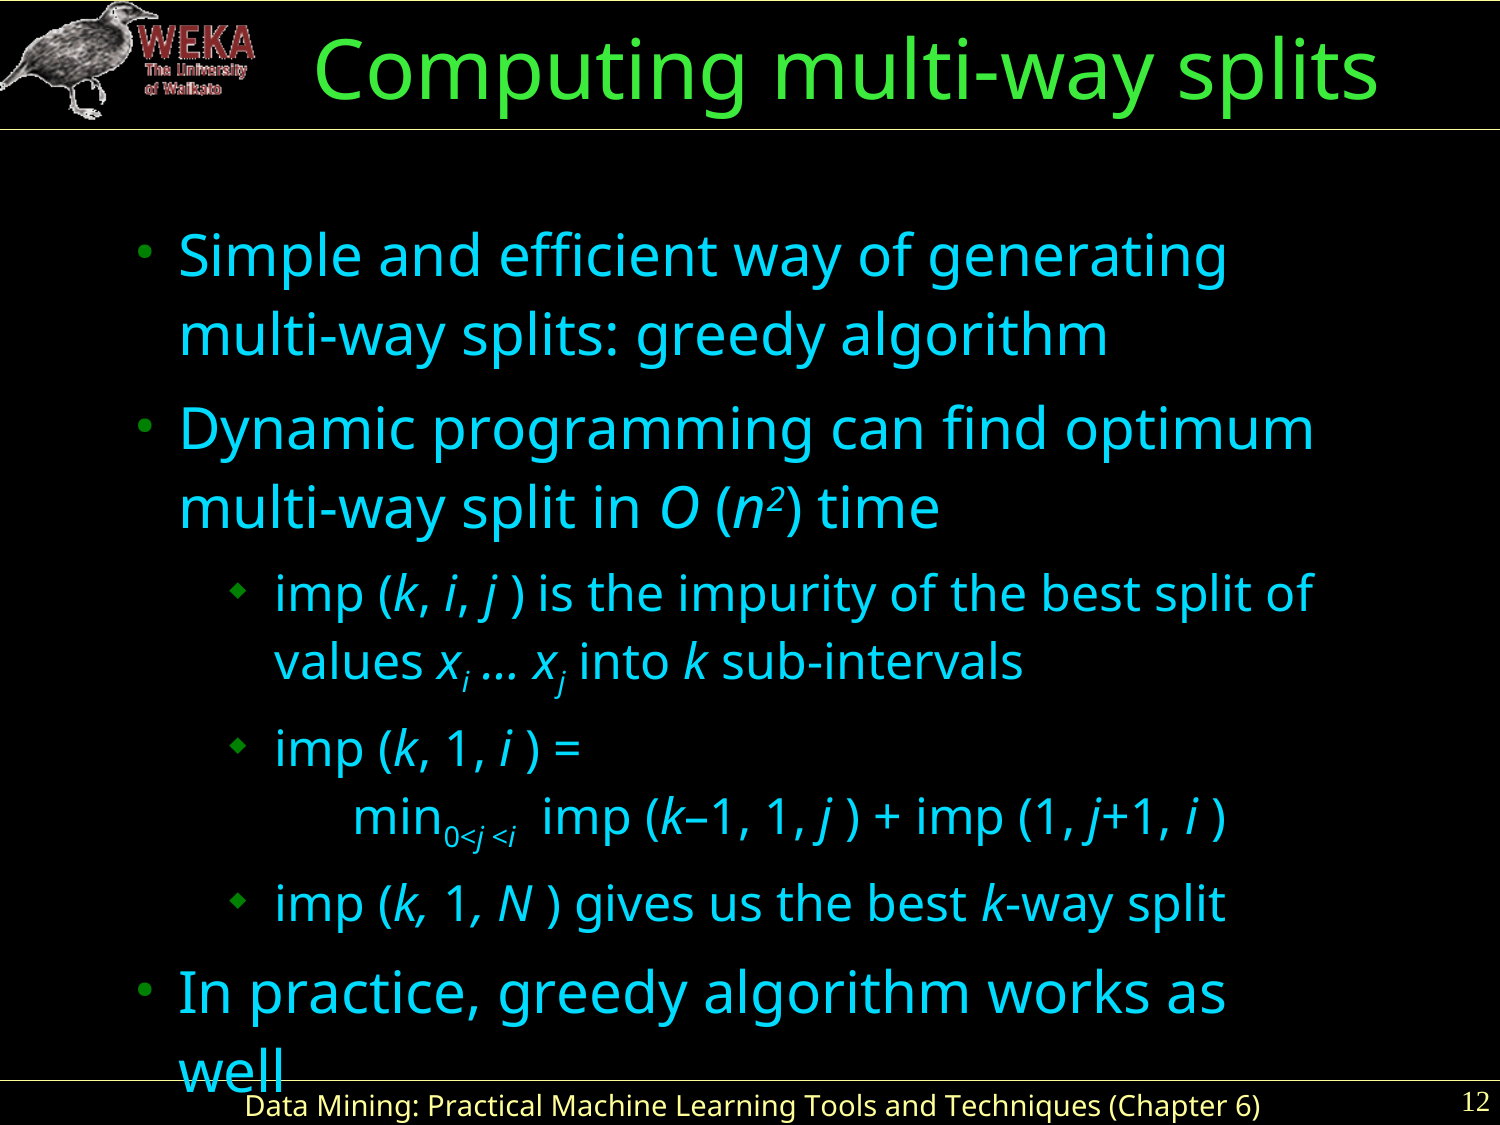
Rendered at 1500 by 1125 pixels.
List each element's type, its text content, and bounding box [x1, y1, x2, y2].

title Computing multi-way splits [297, 0, 1500, 148]
list Simple and efficient way of generating multi-way splits: greedy algorithm Dynamic programming can find optimum multi-way split in O (n2) time imp (k, i, j ) is the impurity of the best split of values xi … xj into k sub-intervals imp (k, 1, i ) = min0<j <i imp (k–1, 1, j ) + imp (1, j+1, i ) imp (k, 1, N ) gives us the best k-way split In practice, greedy algorithm works as well [120, 206, 1359, 912]
picture [0, 1, 266, 129]
